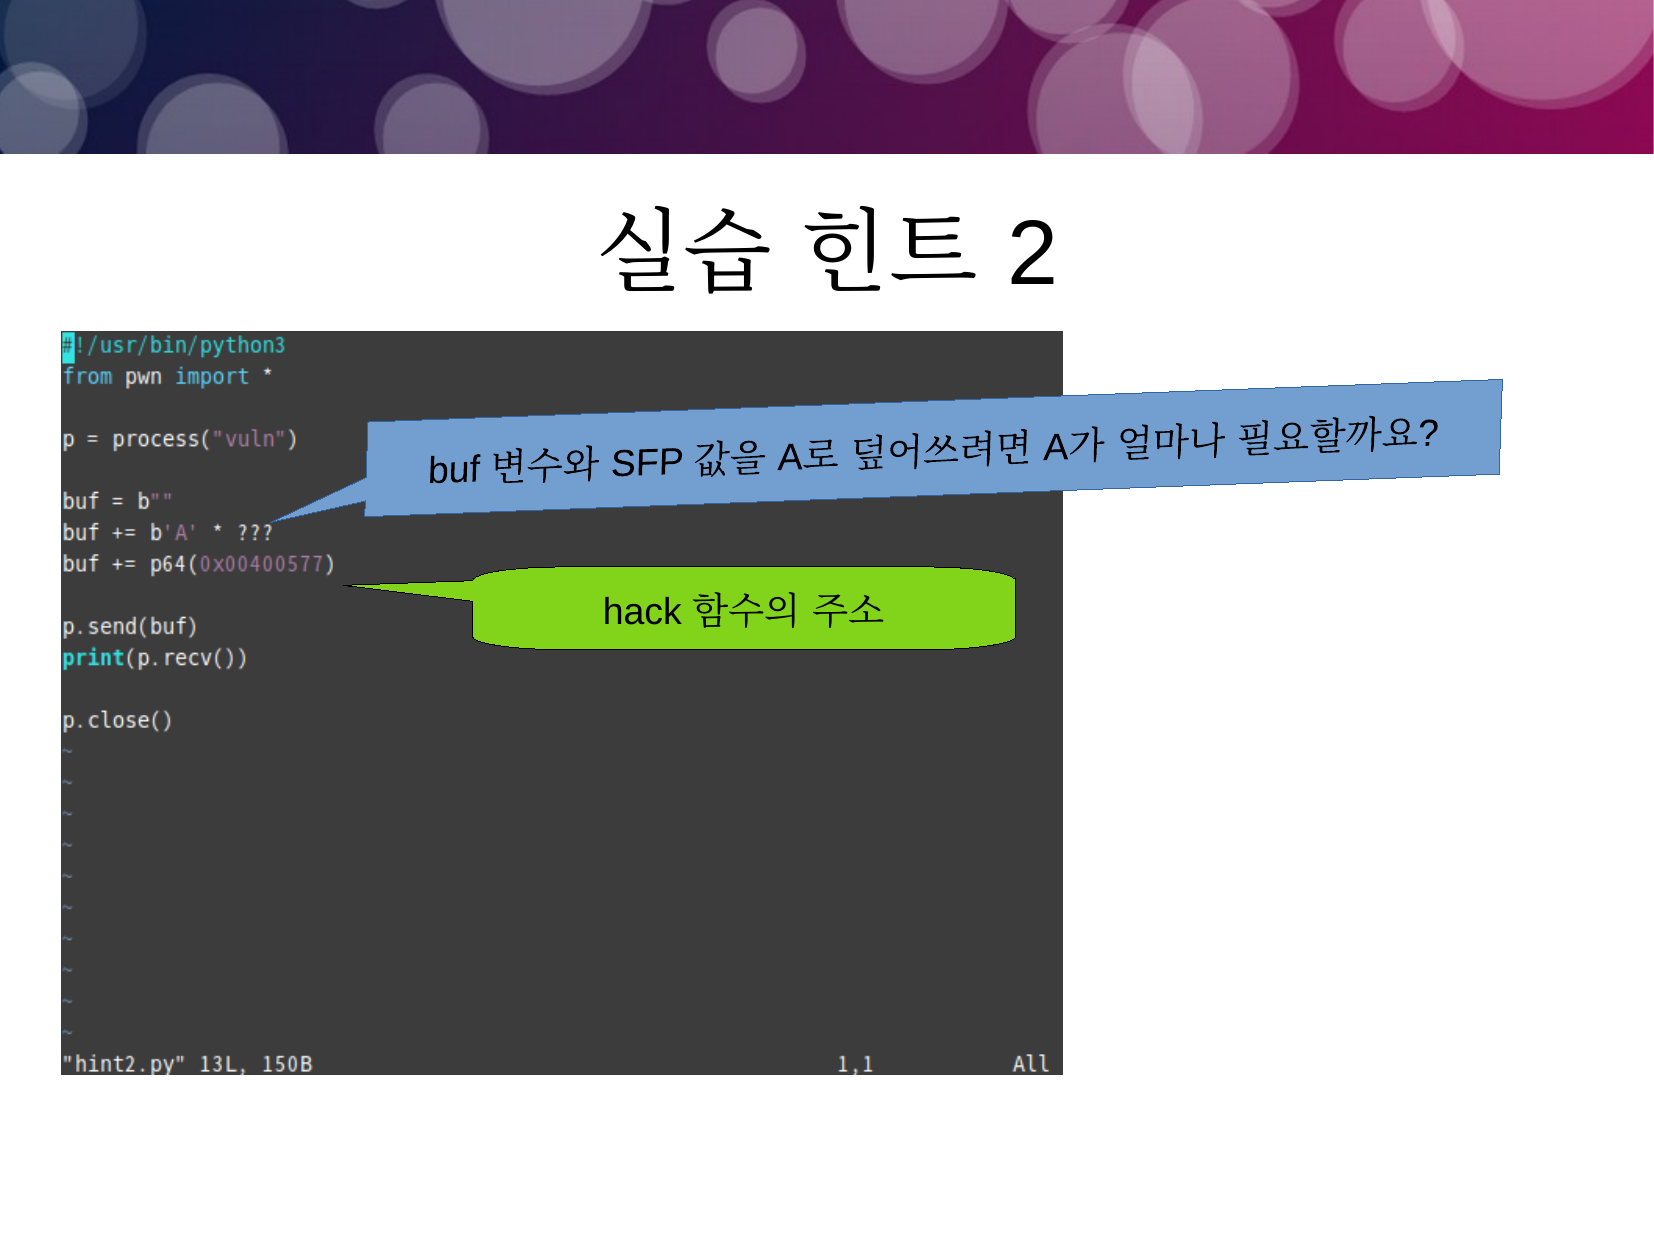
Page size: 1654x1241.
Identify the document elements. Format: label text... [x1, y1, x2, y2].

text_box hack 함수의 주소 [343, 566, 1016, 650]
picture [0, 0, 1654, 154]
picture [61, 331, 1063, 1075]
text_box buf 변수와 SFP 값을 A로 덮어쓰려면 A가 얼마나 필요할까요? [270, 379, 1503, 523]
title 실습 힌트 2 [82, 159, 1571, 331]
